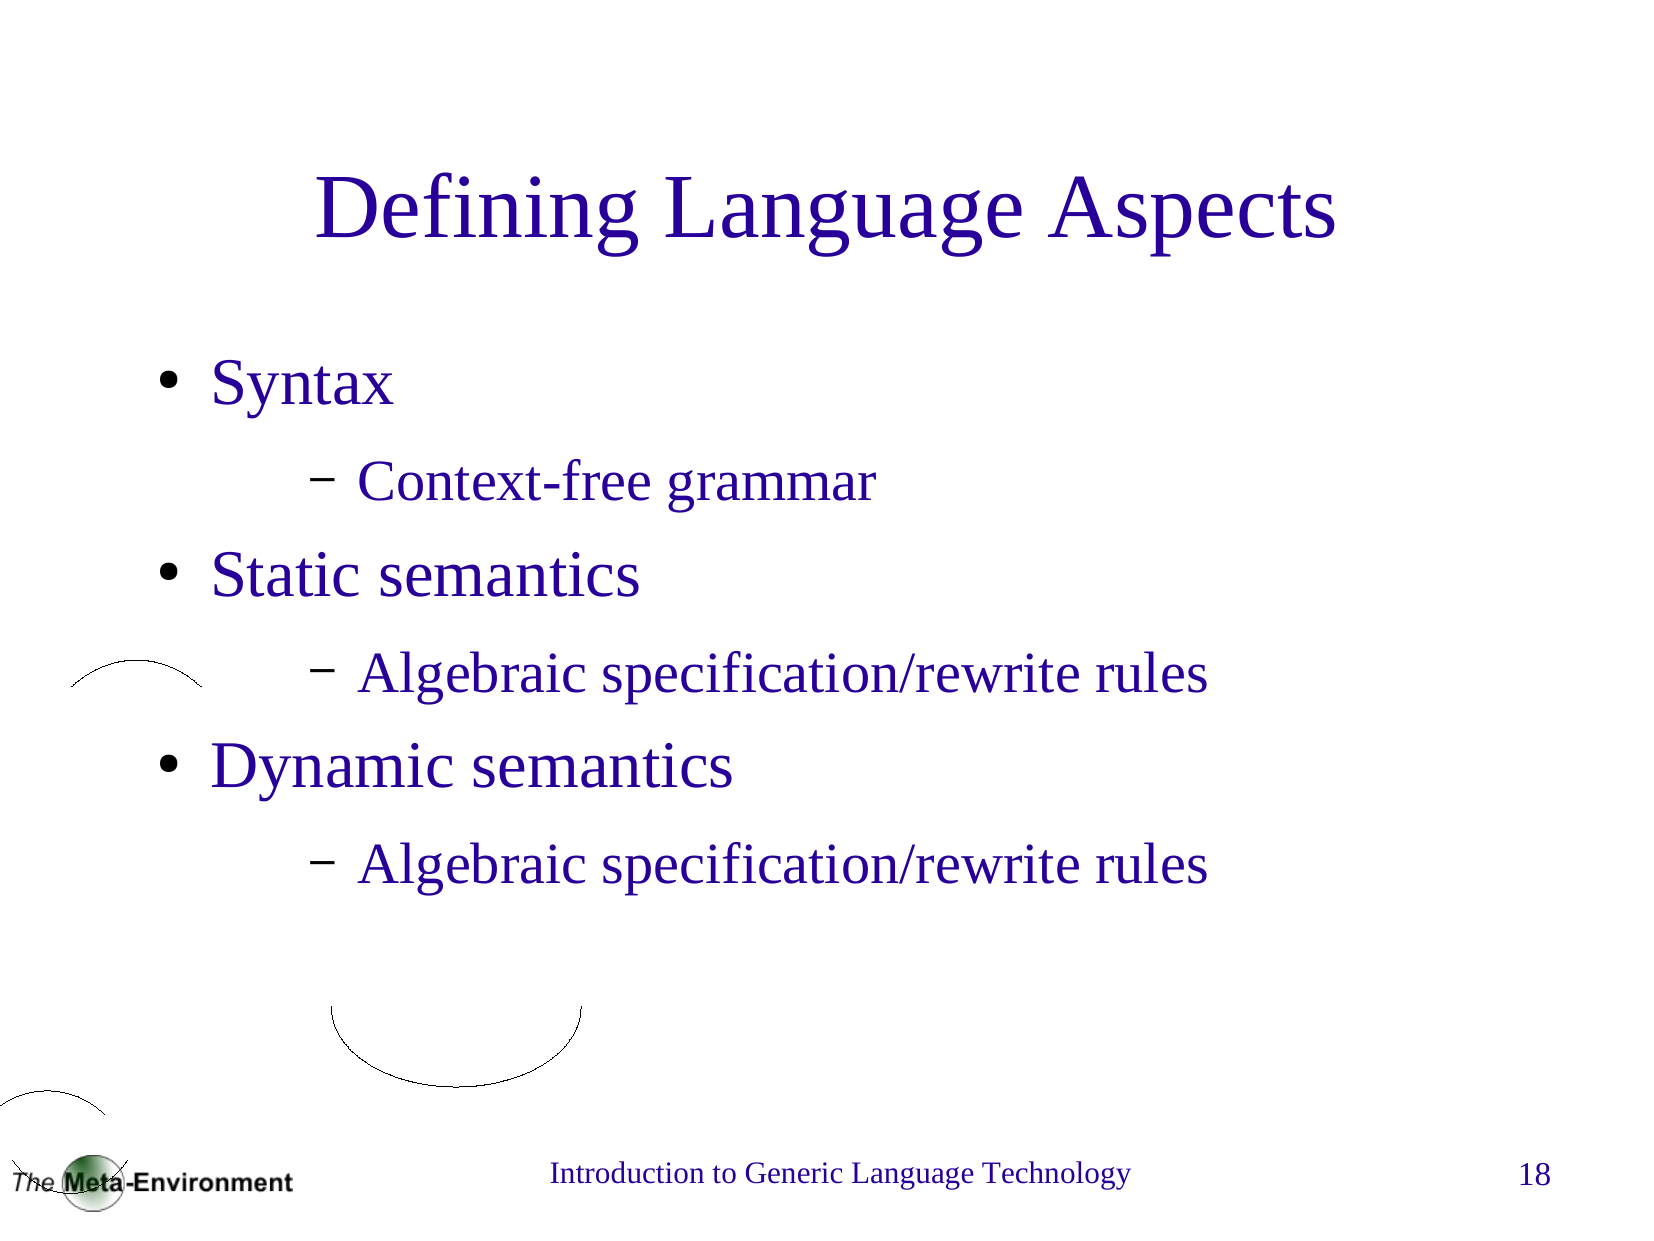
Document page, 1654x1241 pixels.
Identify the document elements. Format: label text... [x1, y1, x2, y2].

title Defining Language Aspects [121, 102, 1534, 311]
picture [13, 1155, 293, 1212]
list Syntax Context-free grammar Static semantics Algebraic specification/rewrite rules Dynamic semantics Algebraic specification/rewrite rules [121, 344, 1534, 1127]
